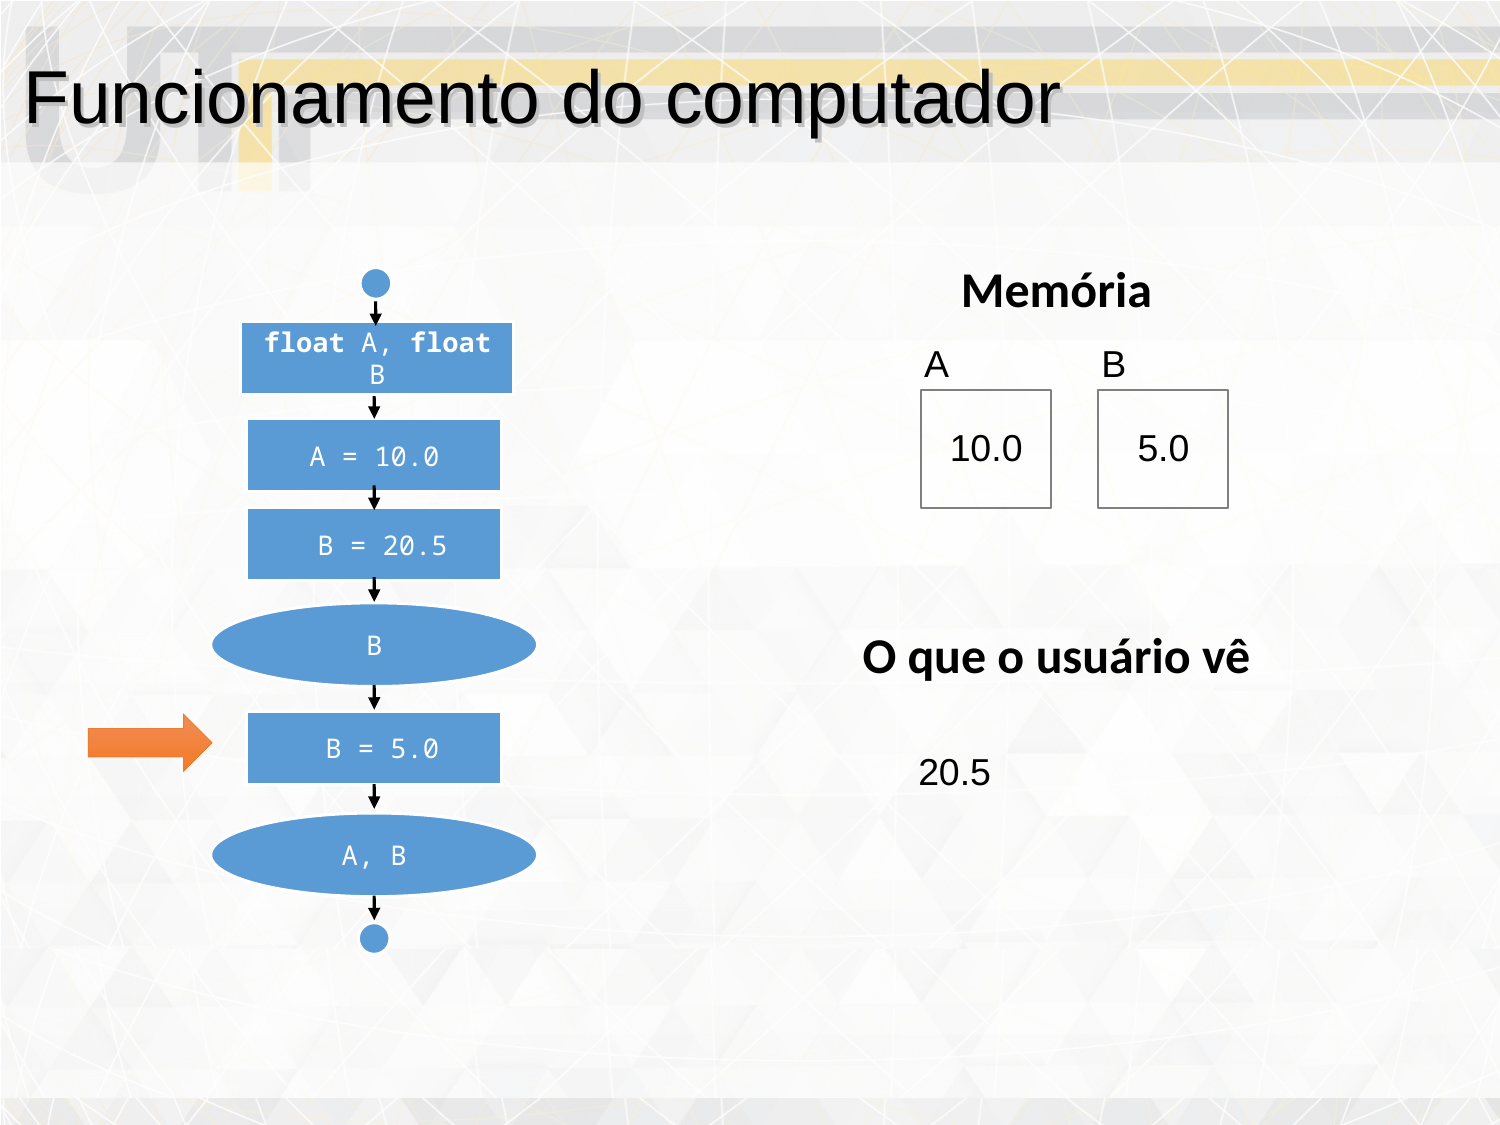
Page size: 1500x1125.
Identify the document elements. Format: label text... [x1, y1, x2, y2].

text_box 20.5 [903, 744, 1006, 801]
text_box A [909, 336, 965, 394]
text_box float A, float B [240, 321, 514, 395]
text_box B [210, 602, 538, 687]
text_box A, B [210, 812, 538, 897]
text_box 5.0 [1098, 389, 1229, 508]
table_cell F [1, 1, 1500, 1125]
text_box [358, 922, 391, 955]
text_box [360, 267, 392, 300]
title Funcionamento do computador [23, 18, 1489, 178]
text_box Memória [946, 250, 1168, 325]
text_box A = 10.0 [246, 418, 502, 492]
text_box B [1086, 336, 1142, 394]
text_box B = 20.5 [246, 507, 502, 581]
text_box B = 5.0 [246, 711, 502, 785]
text_box 10.0 [921, 389, 1052, 508]
text_box [88, 714, 212, 772]
text_box O que o usuário vê [847, 616, 1266, 692]
